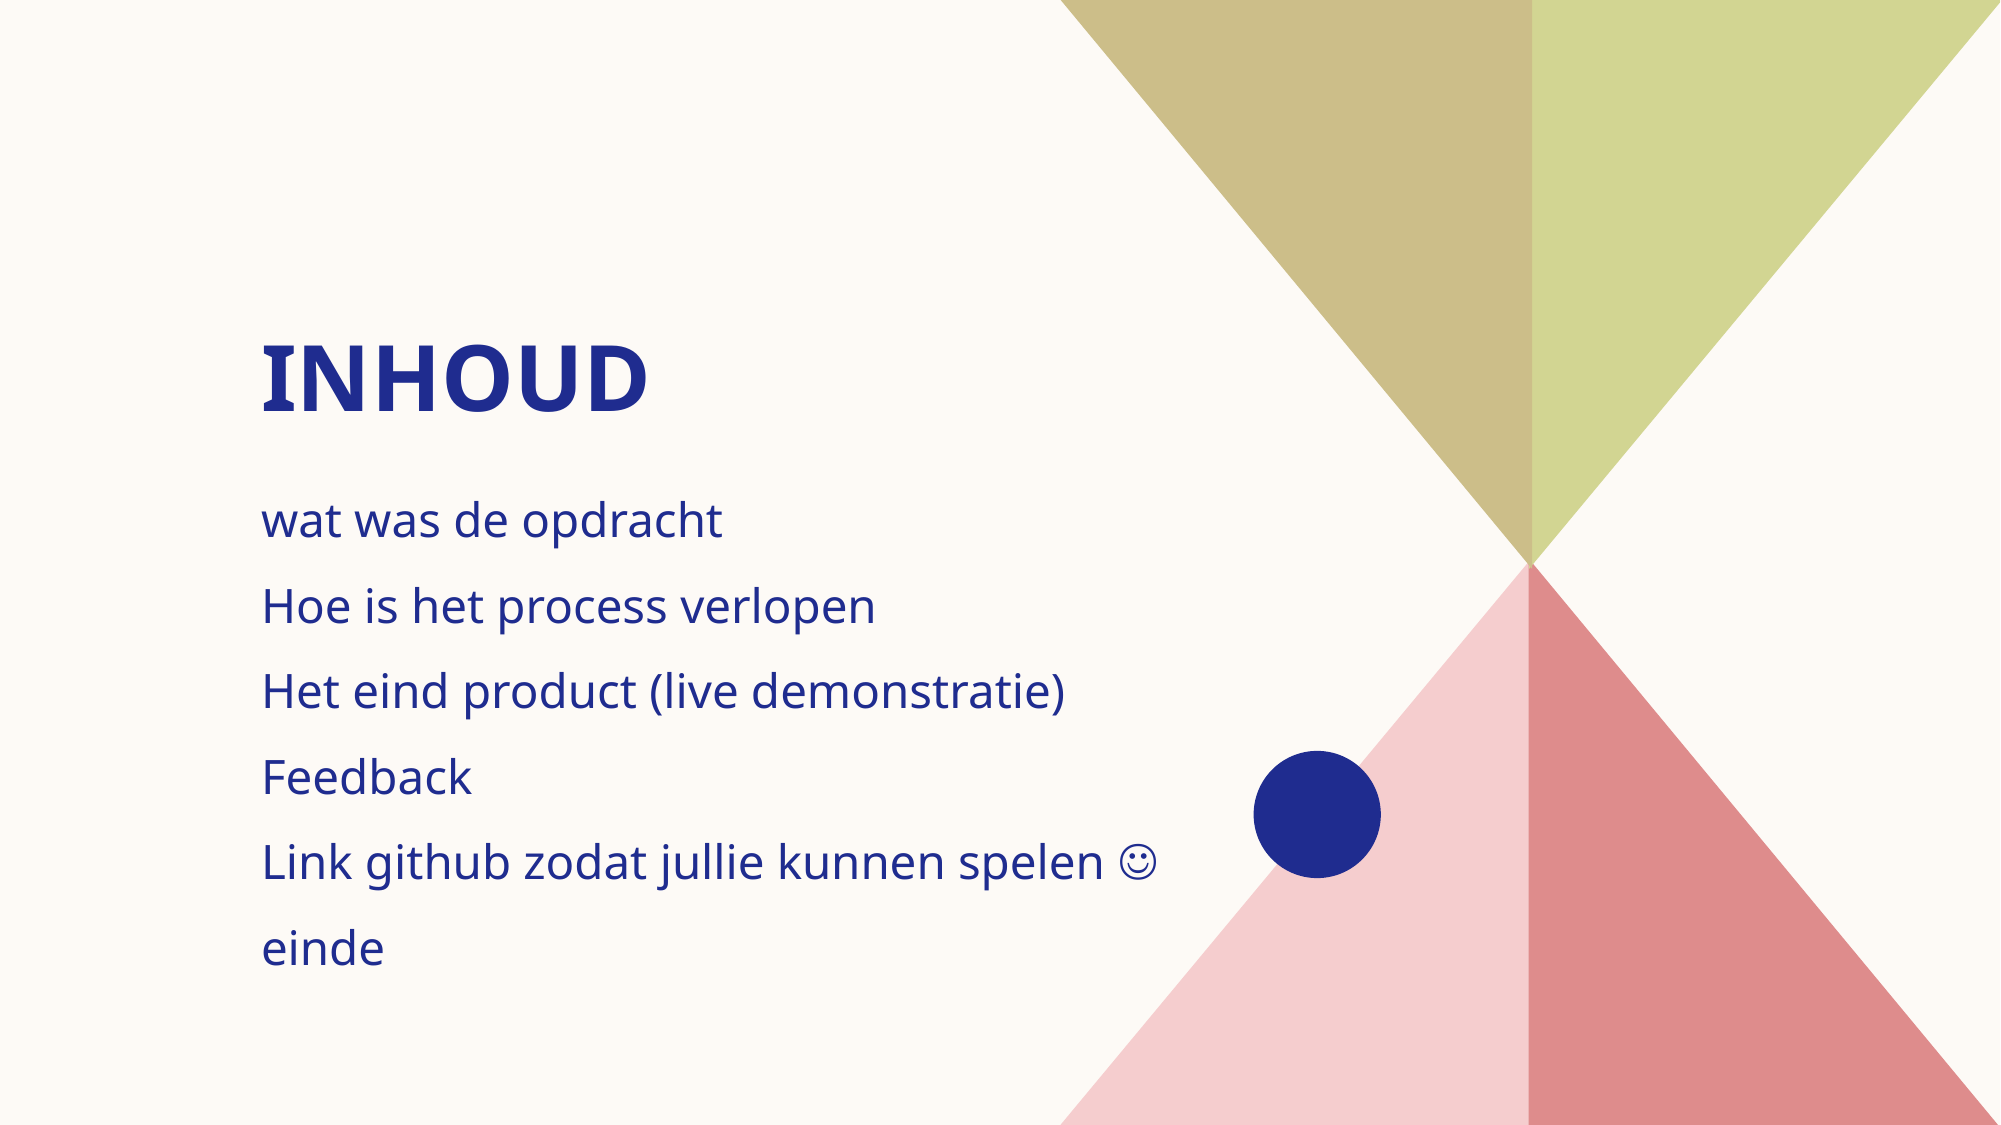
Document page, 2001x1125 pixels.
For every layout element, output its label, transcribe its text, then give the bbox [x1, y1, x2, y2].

list wat was de opdracht Hoe is het process verlopen Het eind product (live demonstratie) Feedback Link github zodat jullie kunnen spelen  einde [246, 454, 1181, 1042]
title inhoud [246, 311, 1181, 439]
